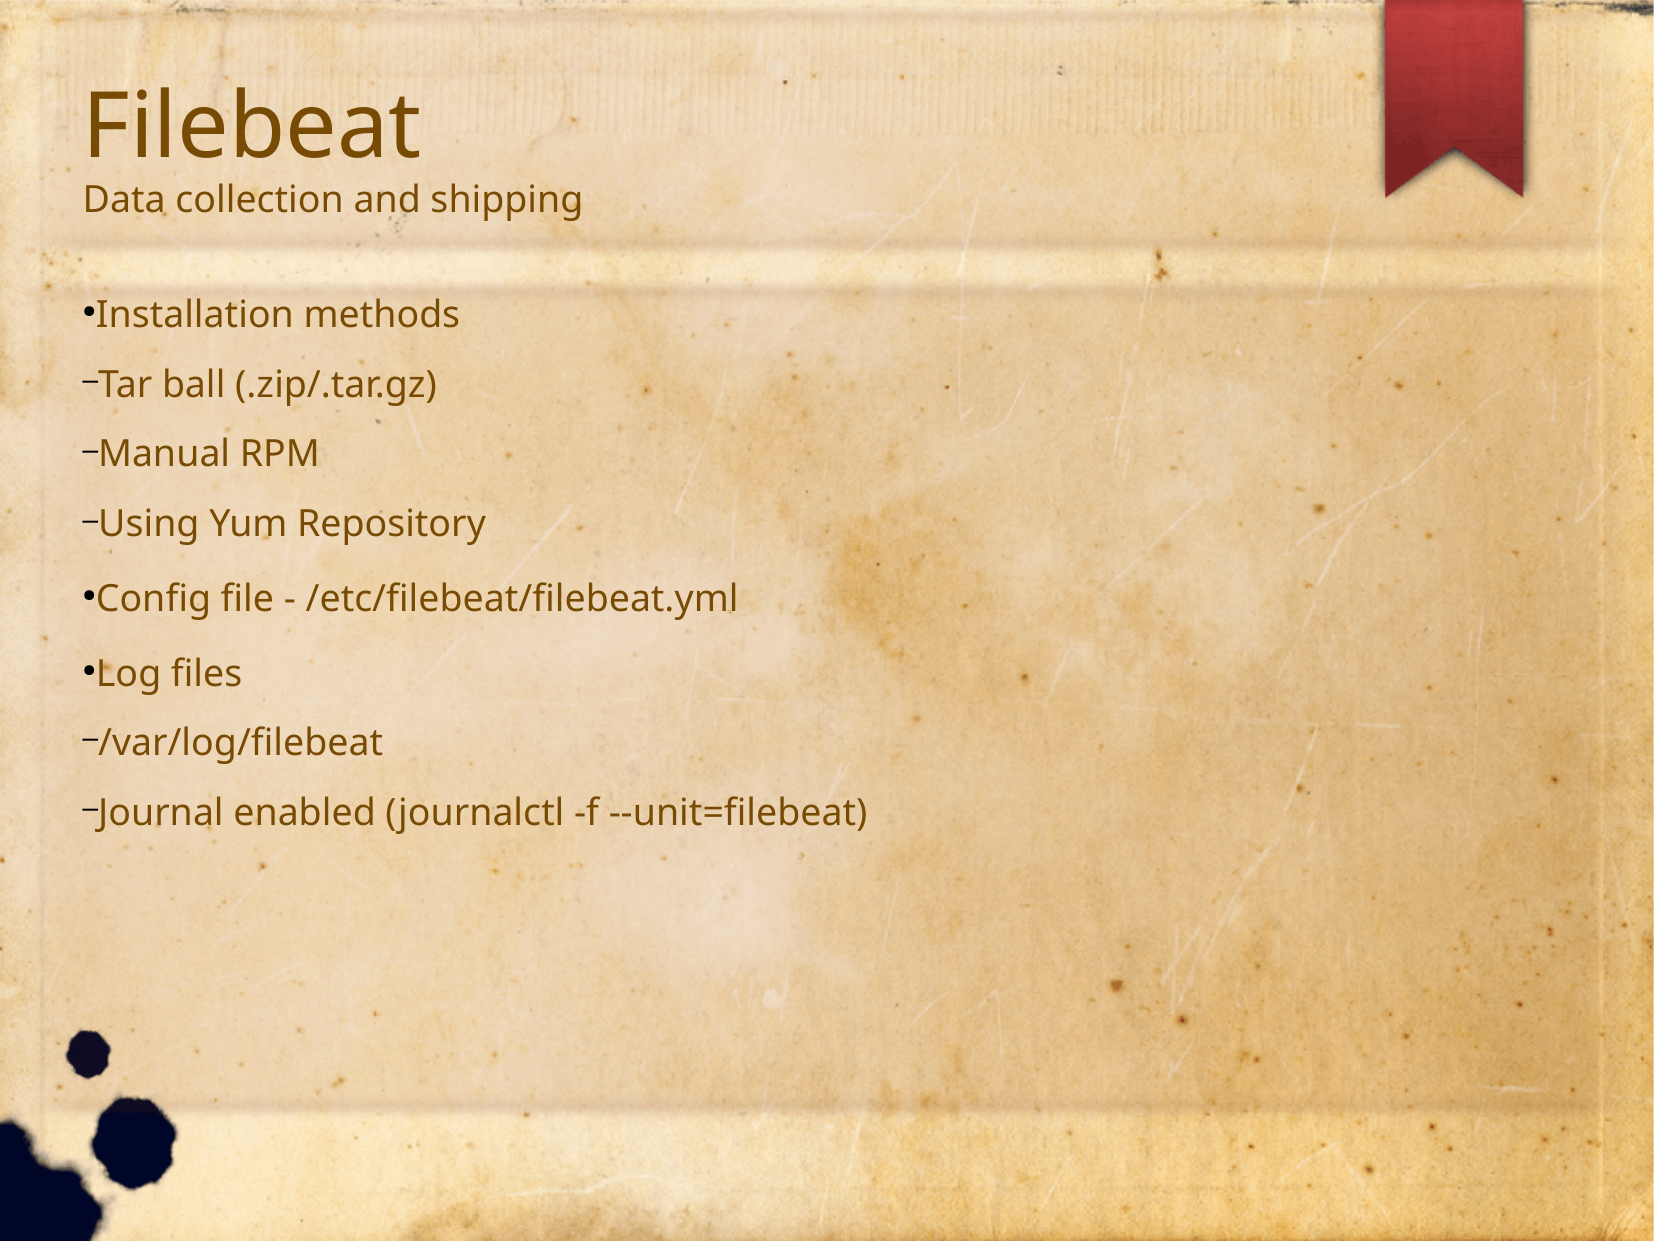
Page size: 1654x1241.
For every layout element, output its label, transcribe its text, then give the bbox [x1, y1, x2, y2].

list Installation methods Tar ball (.zip/.tar.gz) Manual RPM Using Yum Repository Config file - /etc/filebeat/filebeat.yml Log files /var/log/filebeat Journal enabled (journalctl -f --unit=filebeat) [82, 290, 1538, 1063]
title Filebeat Data collection and shipping [82, 49, 1347, 237]
